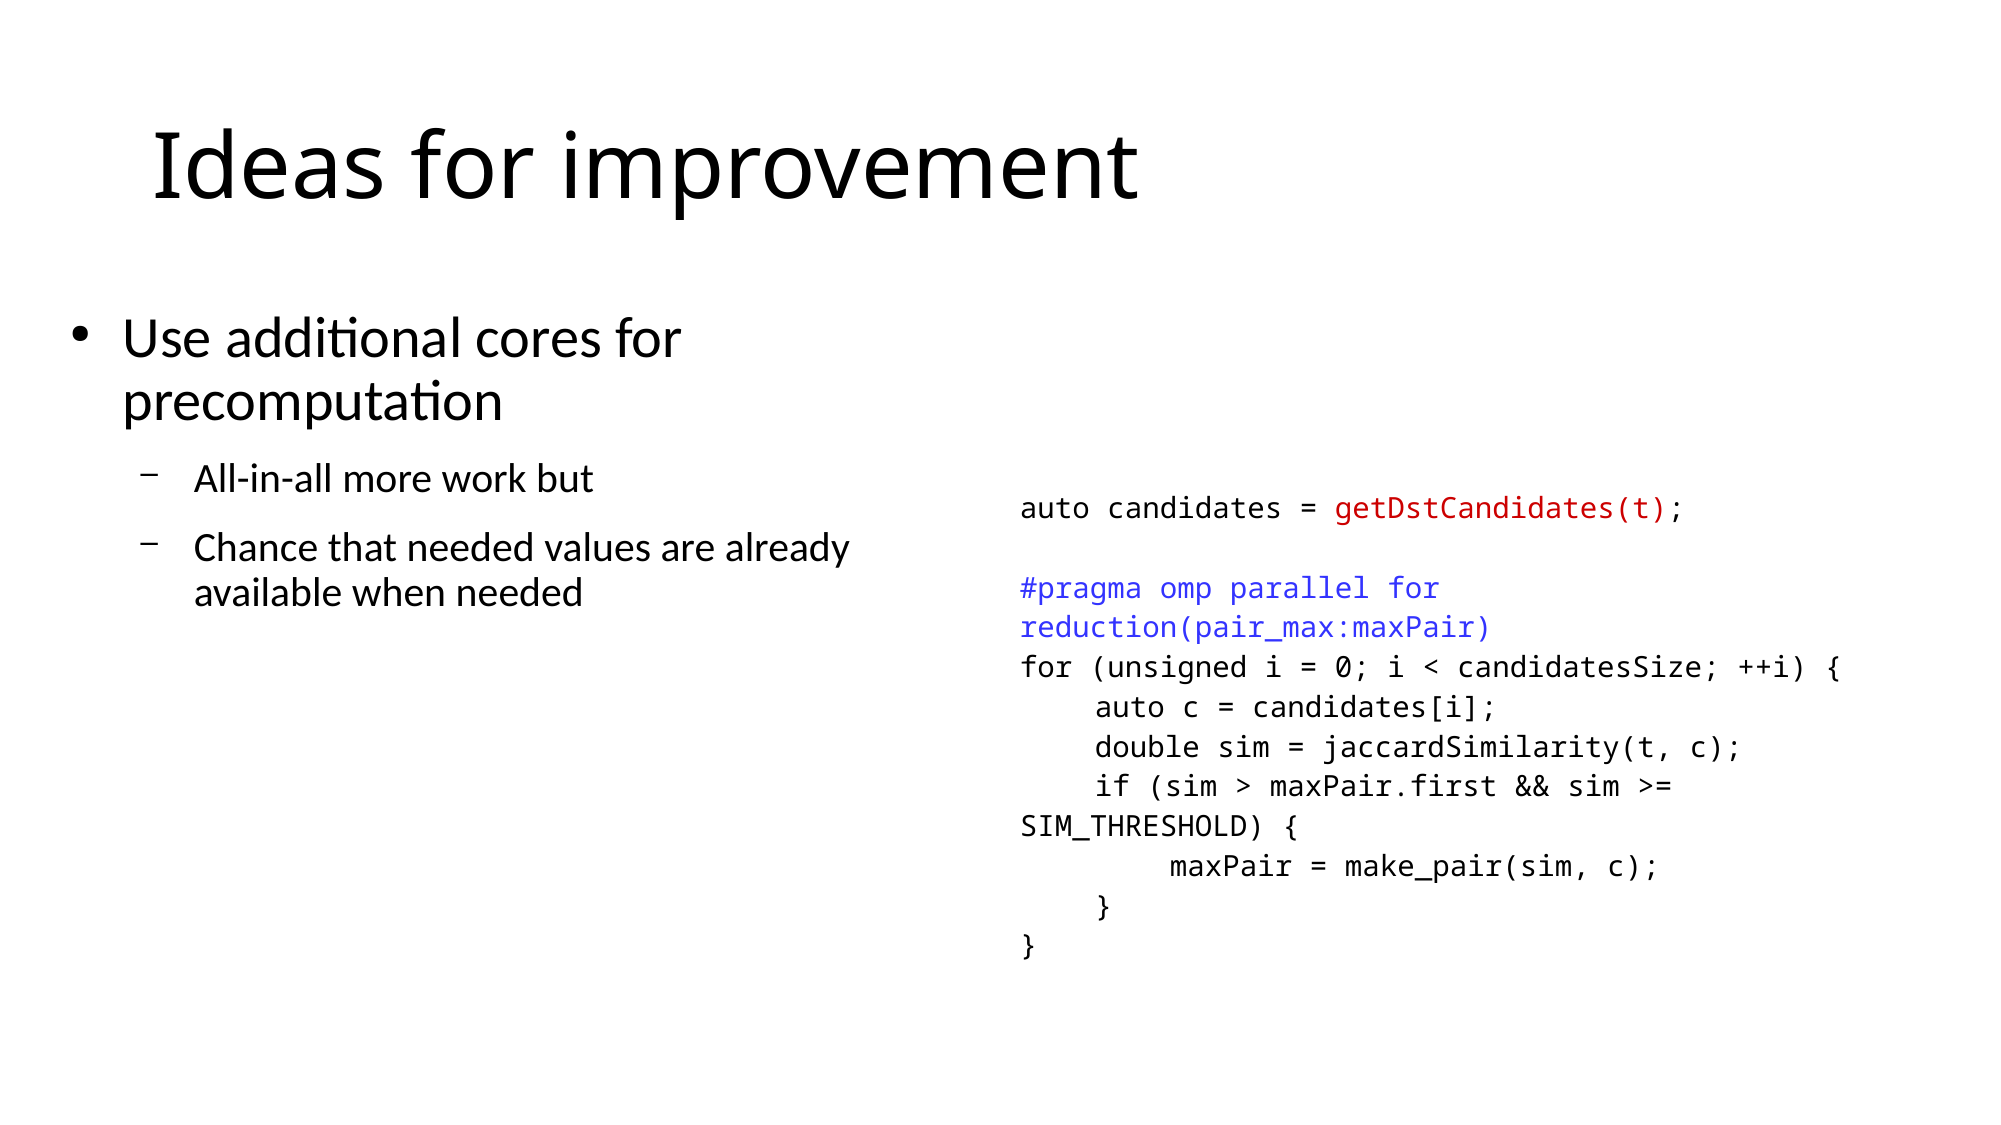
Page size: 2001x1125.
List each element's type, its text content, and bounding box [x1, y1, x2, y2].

list Use additional cores for precomputation All-in-all more work but Chance that needed values are already available when needed [37, 299, 916, 1014]
title Ideas for improvement [137, 59, 1863, 278]
text_box auto candidates = getDstCandidates(t); #pragma omp parallel for reduction(pair_max:maxPair) for (unsigned i = 0; i < candidatesSize; ++i) { auto c = candidates[i]; double sim = jaccardSimilarity(t, c); if (sim > maxPair.first && sim >= SIM_THRESHOLD) { maxPair = make_pair(sim, c); } } [1005, 479, 1891, 791]
